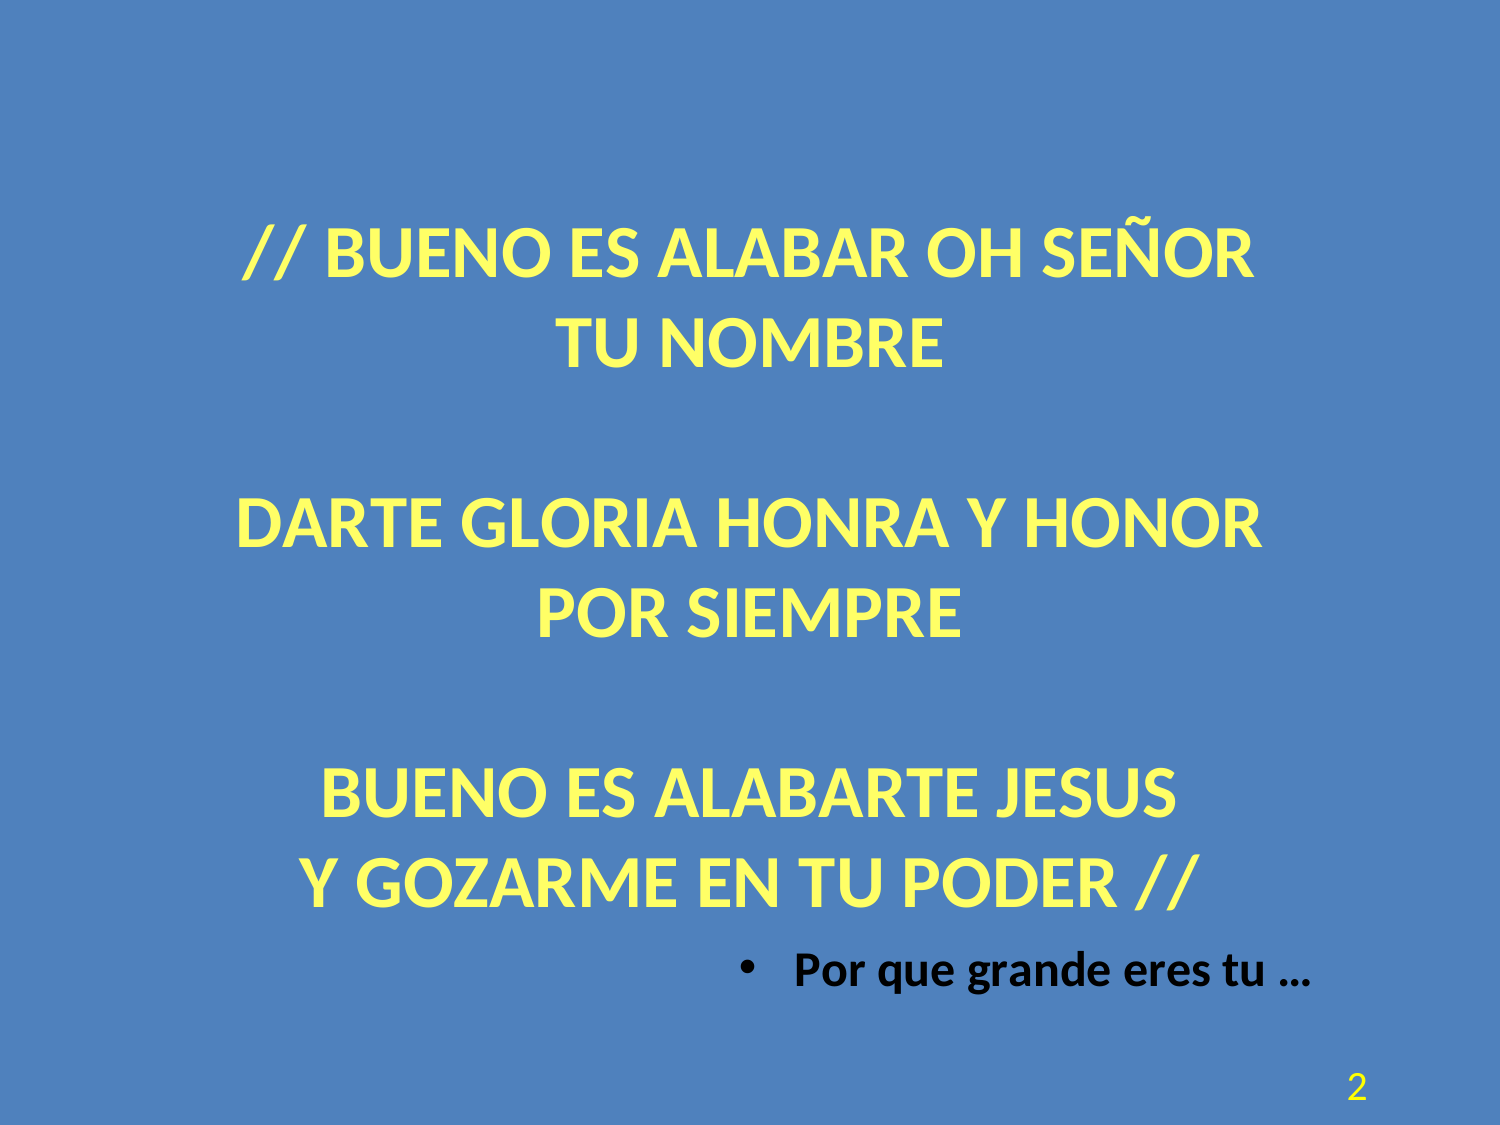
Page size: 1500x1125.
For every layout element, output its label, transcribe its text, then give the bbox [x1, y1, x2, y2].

text_box Por que grande eres tu … [616, 928, 1329, 1012]
text_box <número> [1230, 1042, 1383, 1125]
title // BUENO ES ALABAR OH SEÑOR TU NOMBRE DARTE GLORIA HONRA Y HONOR POR SIEMPRE BUENO ES ALABARTE JESUS Y GOZARME EN TU PODER // [75, 468, 1426, 657]
